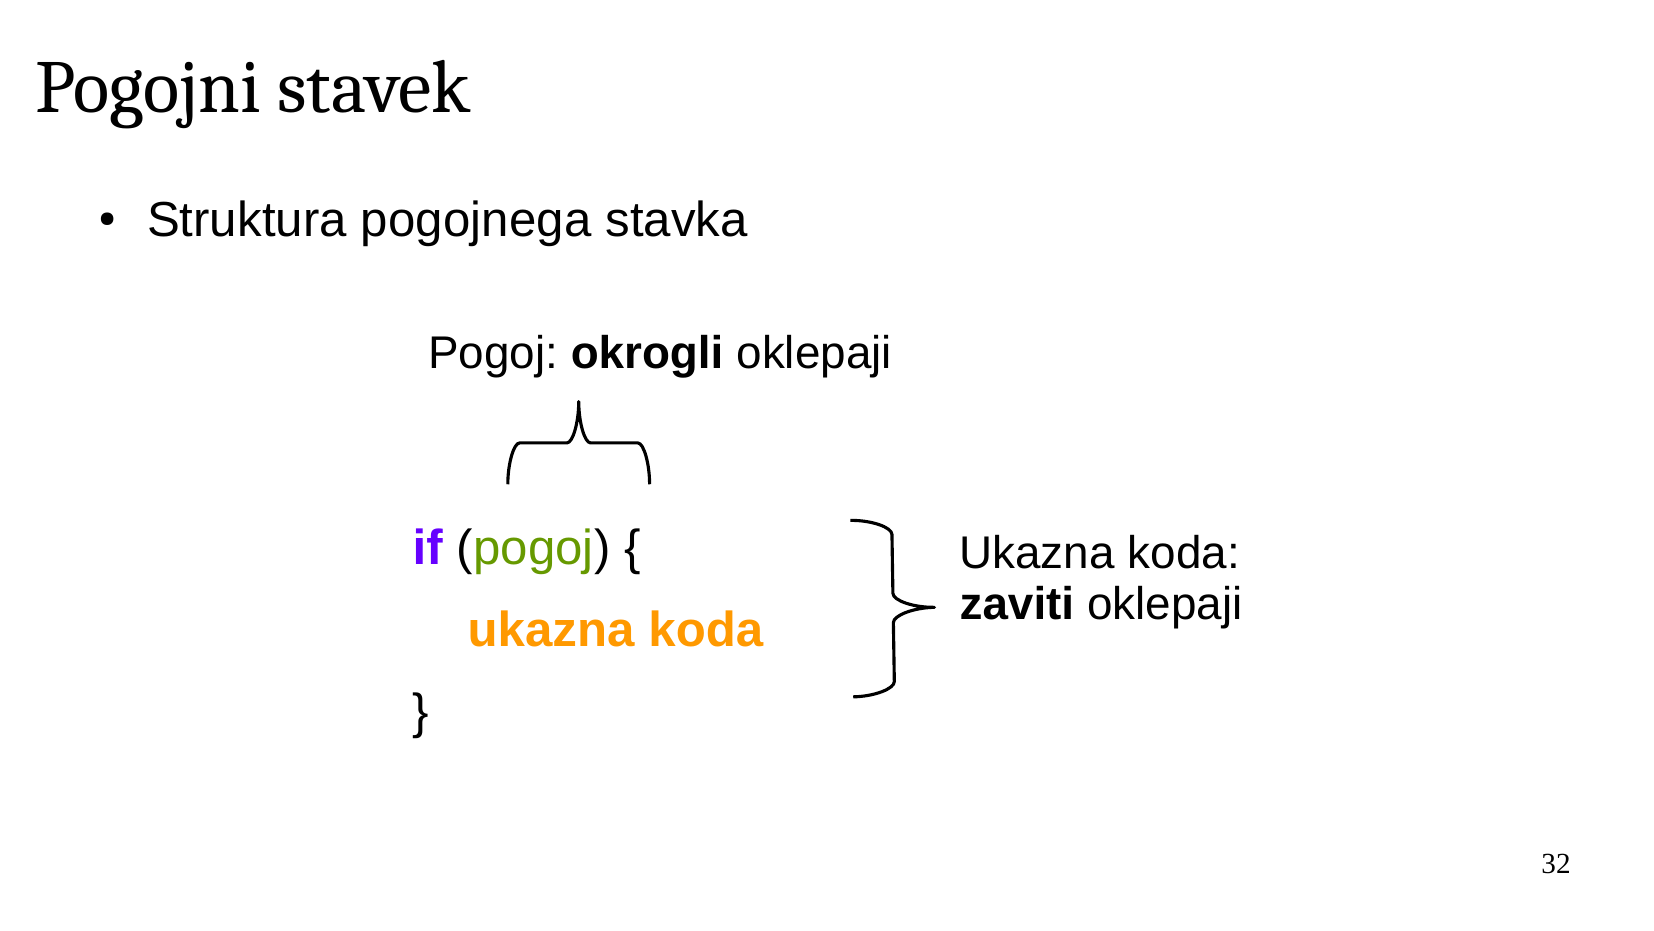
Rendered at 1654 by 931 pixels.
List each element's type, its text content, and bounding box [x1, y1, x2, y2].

text_box Ukazna koda: zaviti oklepaji [944, 519, 1288, 688]
title Pogojni stavek [35, 21, 1524, 154]
text_box Pogoj: okrogli oklepaji [413, 319, 1182, 438]
list Struktura pogojnega stavka if (pogoj) { ukazna koda } [82, 192, 1571, 827]
